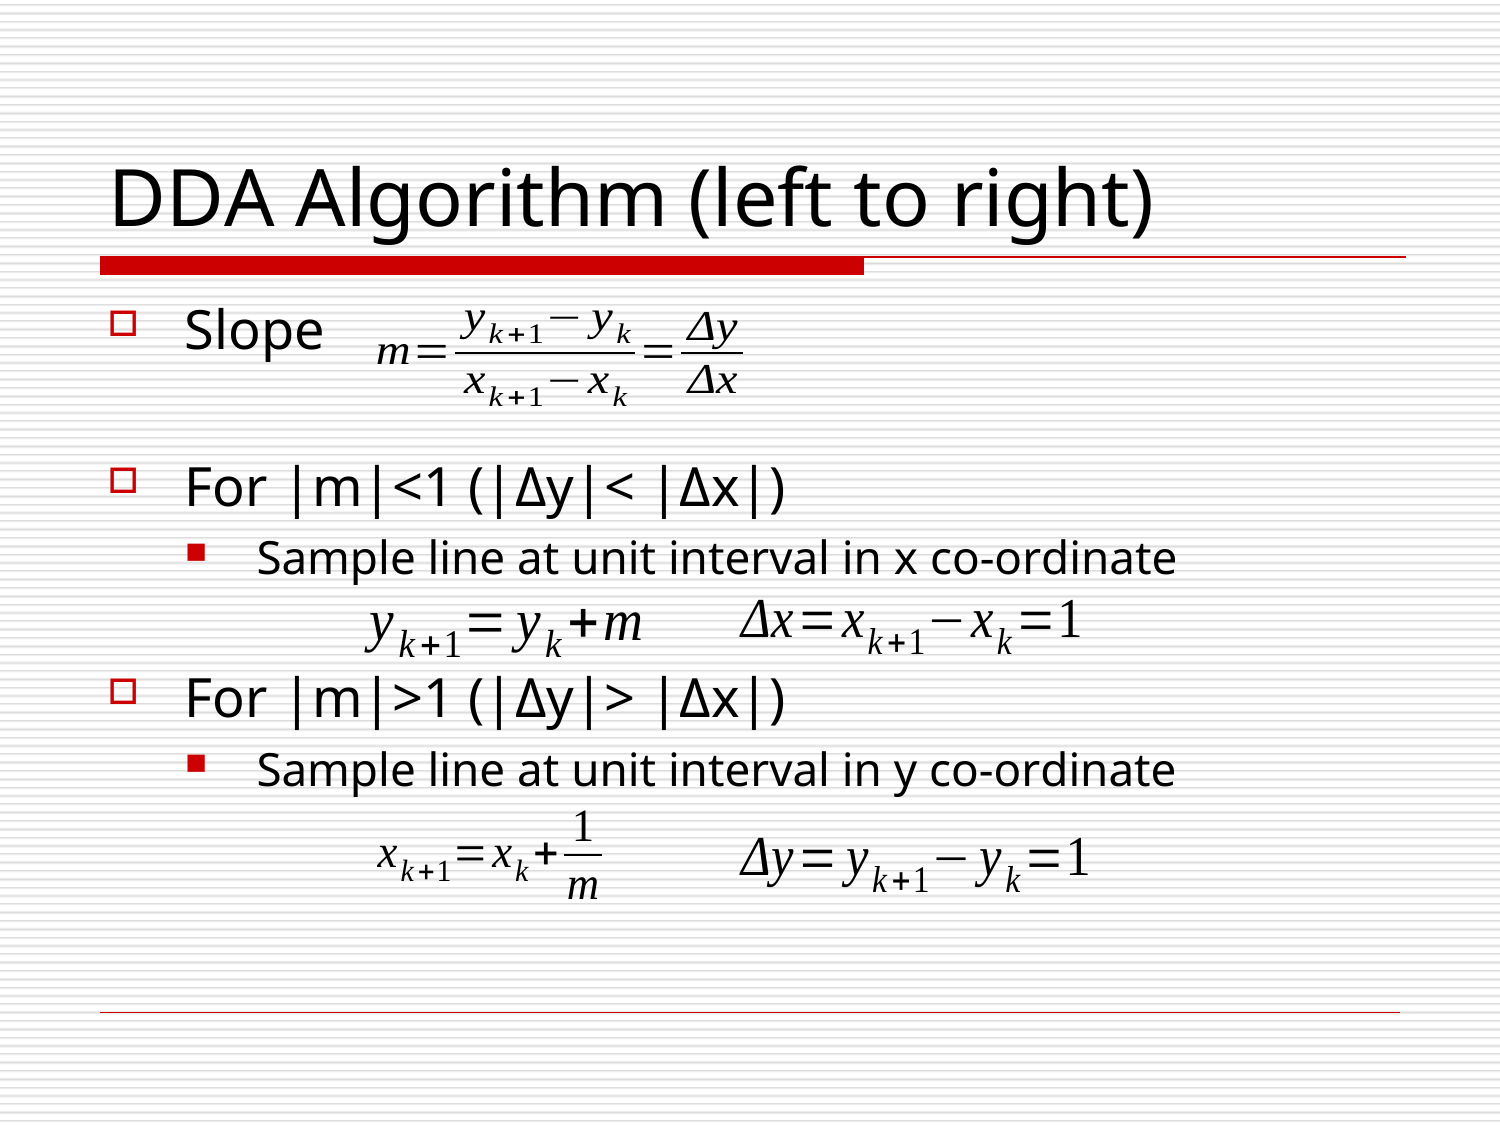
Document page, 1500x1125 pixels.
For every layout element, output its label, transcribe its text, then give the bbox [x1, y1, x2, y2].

chart [375, 292, 751, 413]
chart [737, 825, 1096, 901]
list Slope For |m|<1 (|Δy|< |Δx|) Sample line at unit interval in x co-ordinate For |m|>1 (|Δy|> |Δx|) Sample line at unit interval in y co-ordinate [92, 287, 1413, 988]
chart [737, 587, 1088, 663]
chart [362, 587, 651, 666]
chart [375, 800, 609, 910]
picture [0, 0, 1500, 1125]
title DDA Algorithm (left to right) [94, 50, 1407, 250]
